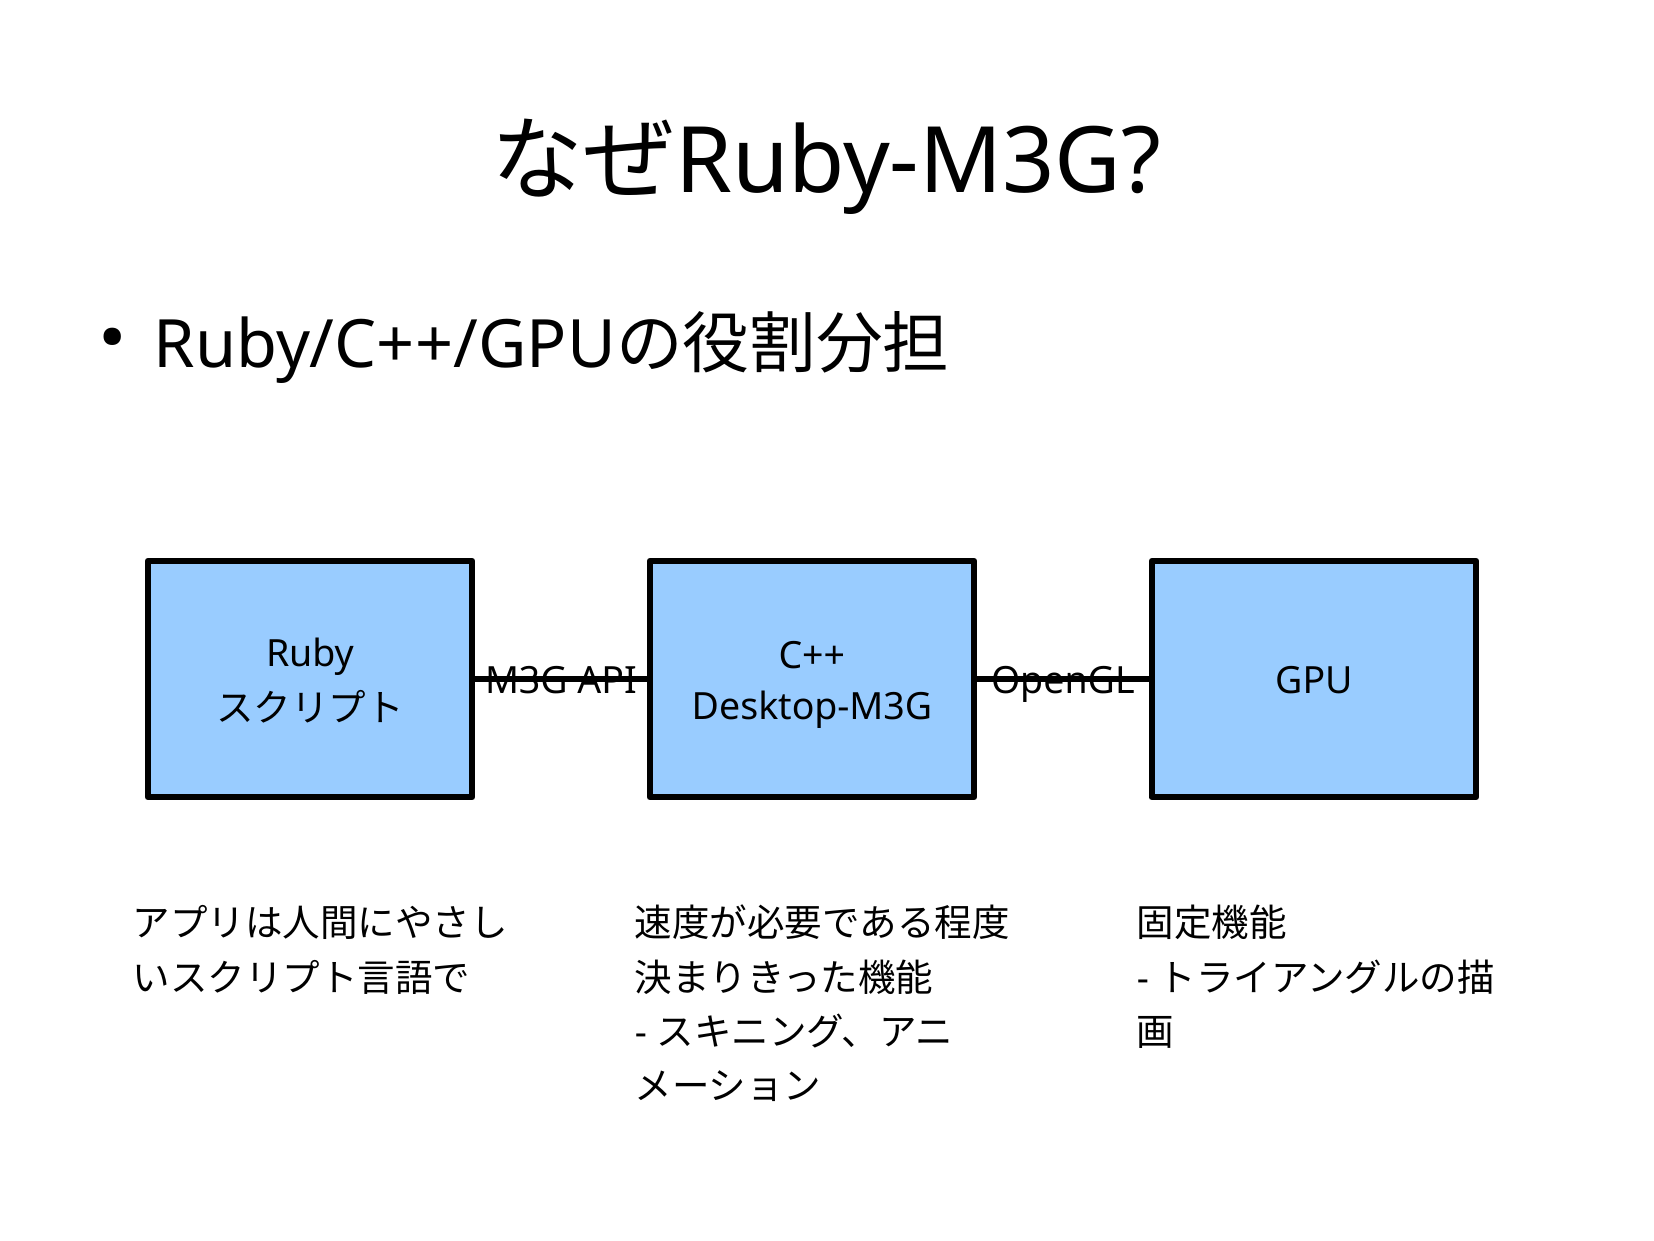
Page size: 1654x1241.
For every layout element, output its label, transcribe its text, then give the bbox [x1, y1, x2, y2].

title なぜRuby-M3G? [82, 49, 1571, 257]
list Ruby/C++/GPUの役割分担 [82, 290, 1571, 443]
text_box アプリは人間にやさしいスクリプト言語で [118, 885, 532, 982]
text_box C++ Desktop-M3G [649, 561, 975, 798]
text_box 固定機能 - トライアングルの描画 [1122, 885, 1536, 1022]
text_box 速度が必要である程度決まりきった機能 - スキニング、アニメーション [620, 885, 1034, 1062]
text_box Ruby スクリプト [147, 561, 473, 798]
text_box GPU [1151, 561, 1477, 798]
